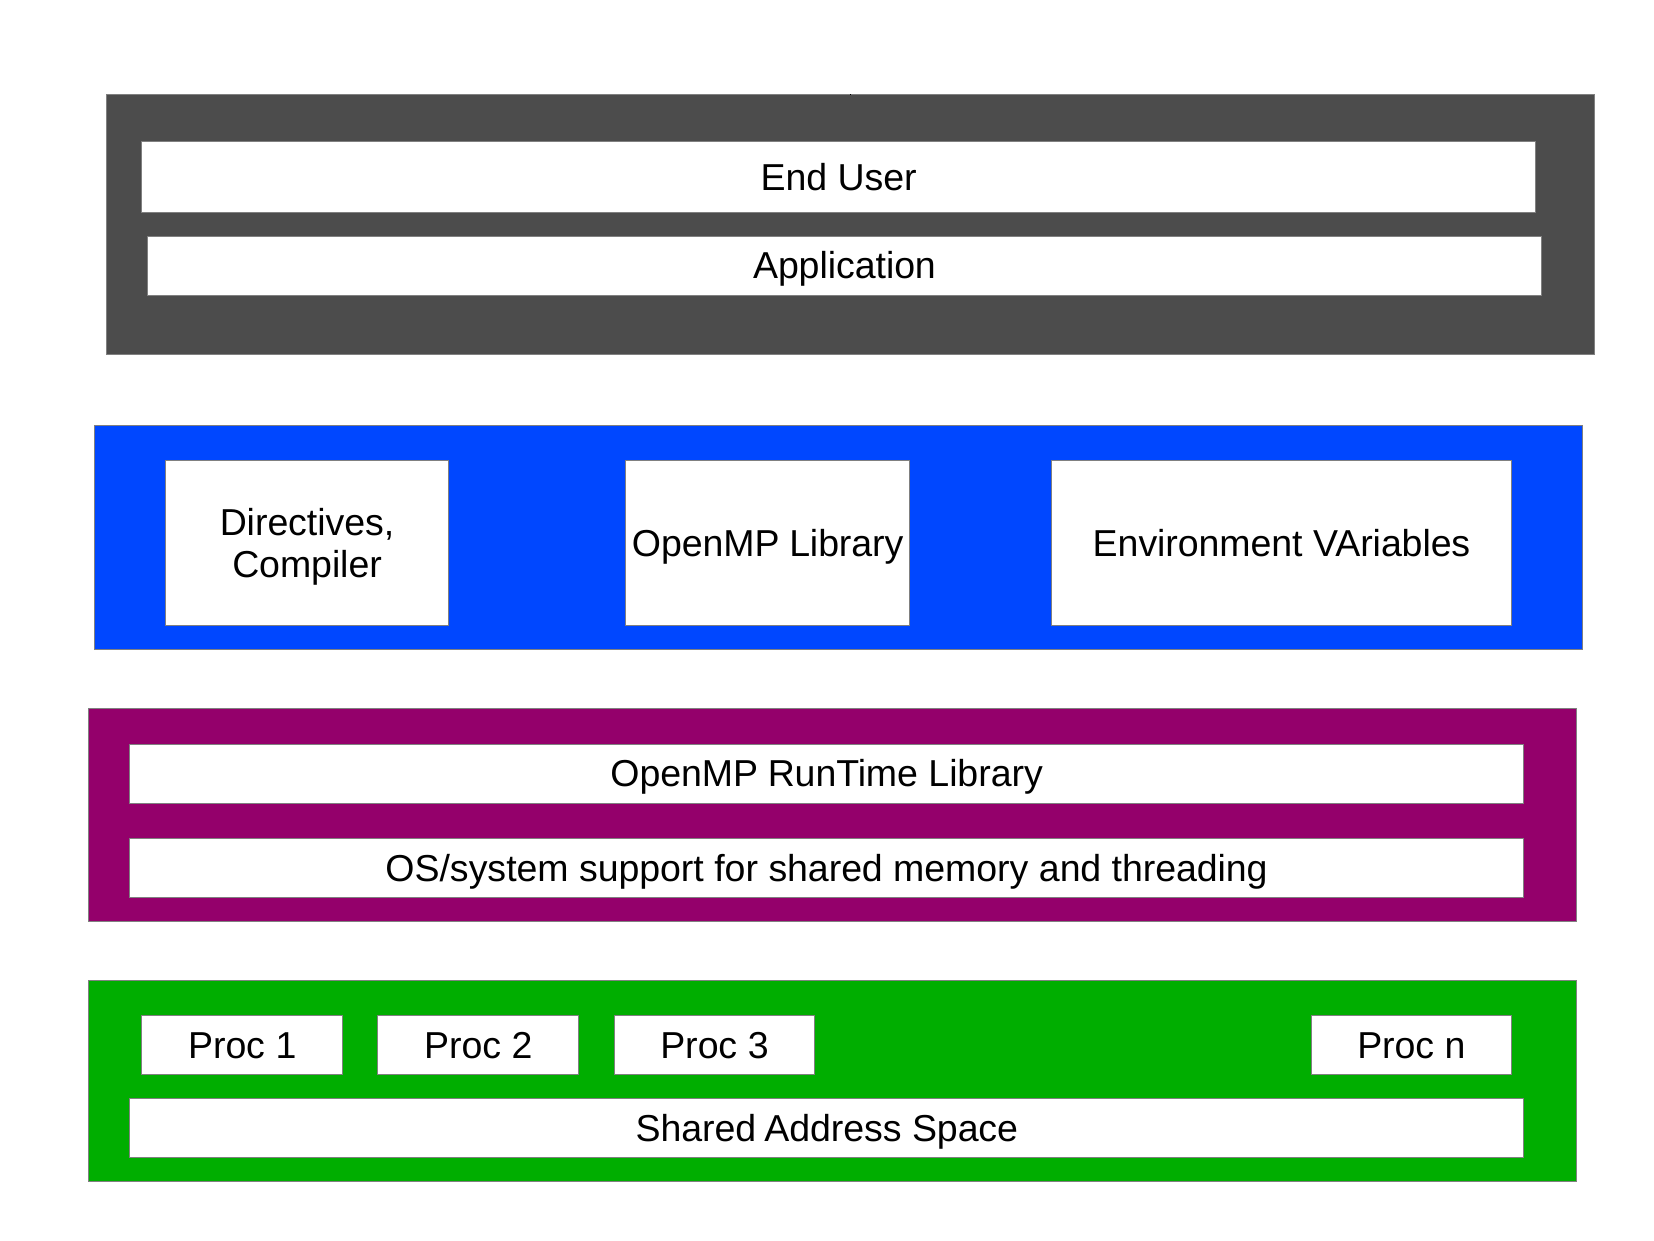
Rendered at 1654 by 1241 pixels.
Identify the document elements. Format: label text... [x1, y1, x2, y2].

text_box [94, 425, 1583, 650]
text_box Application [147, 236, 1542, 296]
text_box [88, 708, 1577, 922]
text_box OpenMP Library [625, 460, 910, 626]
text_box Proc 1 [141, 1015, 343, 1075]
text_box Directives, Compiler [165, 460, 449, 626]
text_box End User [141, 141, 1536, 213]
text_box Proc 3 [614, 1015, 815, 1075]
text_box Environment VAriables [1051, 460, 1512, 626]
text_box Shared Address Space [129, 1098, 1524, 1158]
text_box Proc 2 [377, 1015, 579, 1075]
text_box OS/system support for shared memory and threading [129, 838, 1524, 898]
text_box [88, 980, 1577, 1182]
text_box [106, 94, 1595, 355]
text_box Proc n [1311, 1015, 1512, 1075]
text_box OpenMP RunTime Library [129, 744, 1524, 804]
